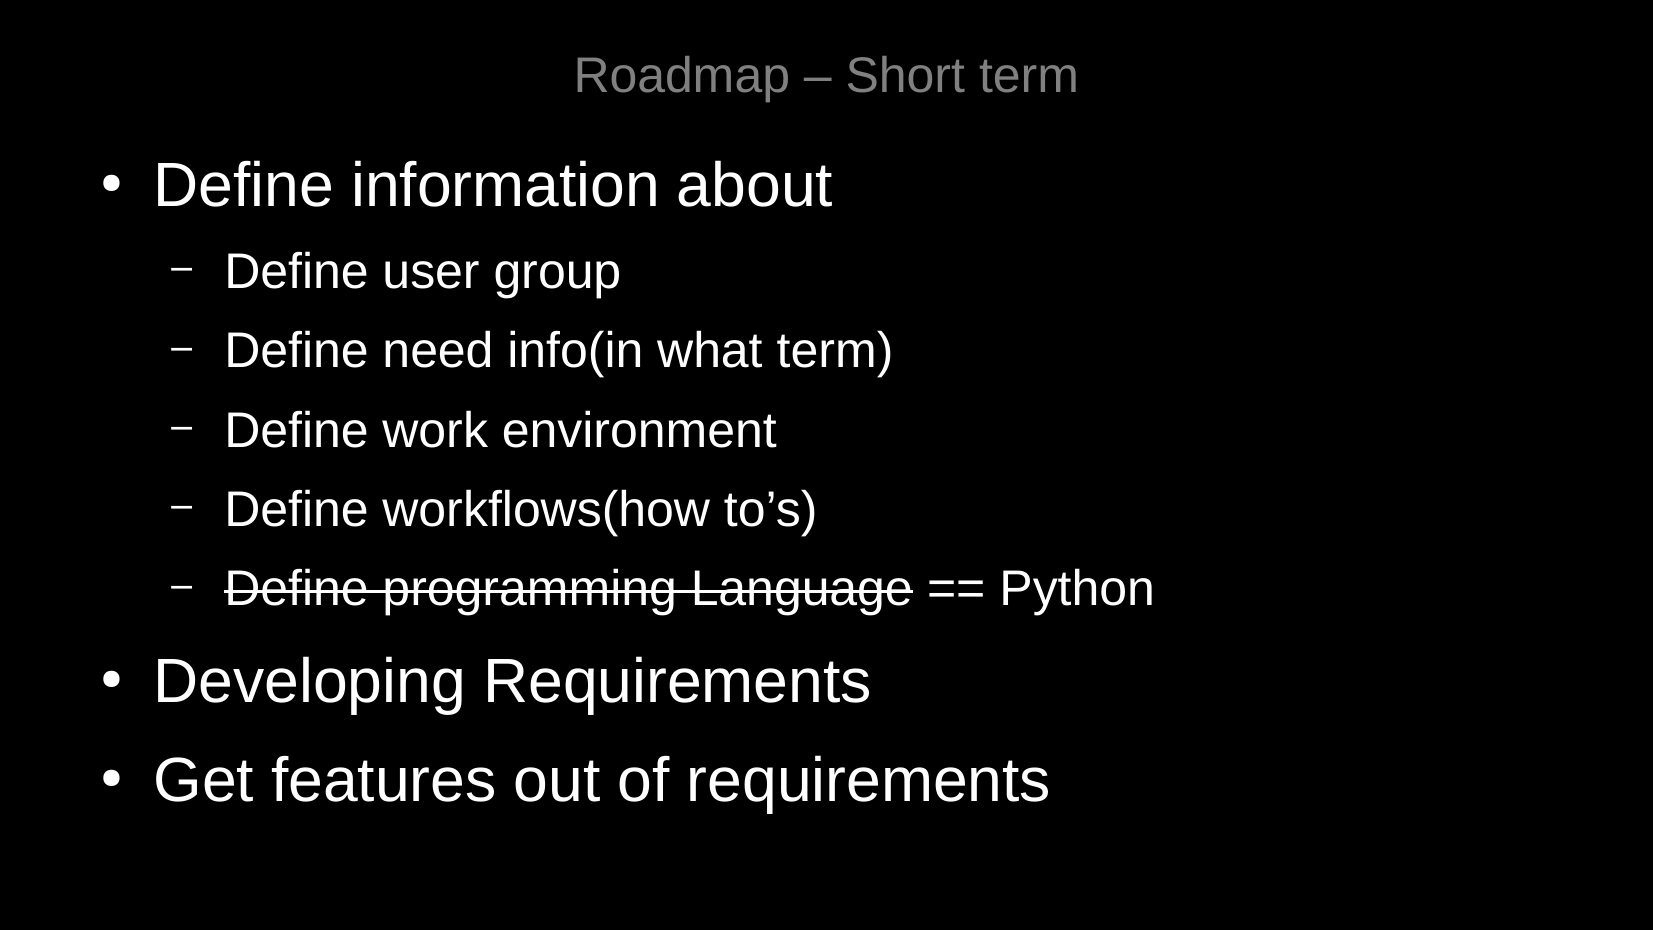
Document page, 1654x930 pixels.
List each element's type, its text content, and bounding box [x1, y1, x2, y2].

list Define information about Define user group Define need info(in what term) Define work environment Define workflows(how to’s) Define programming Language == Python Developing Requirements Get features out of requirements [82, 150, 1571, 826]
title Roadmap – Short term [82, 37, 1571, 113]
